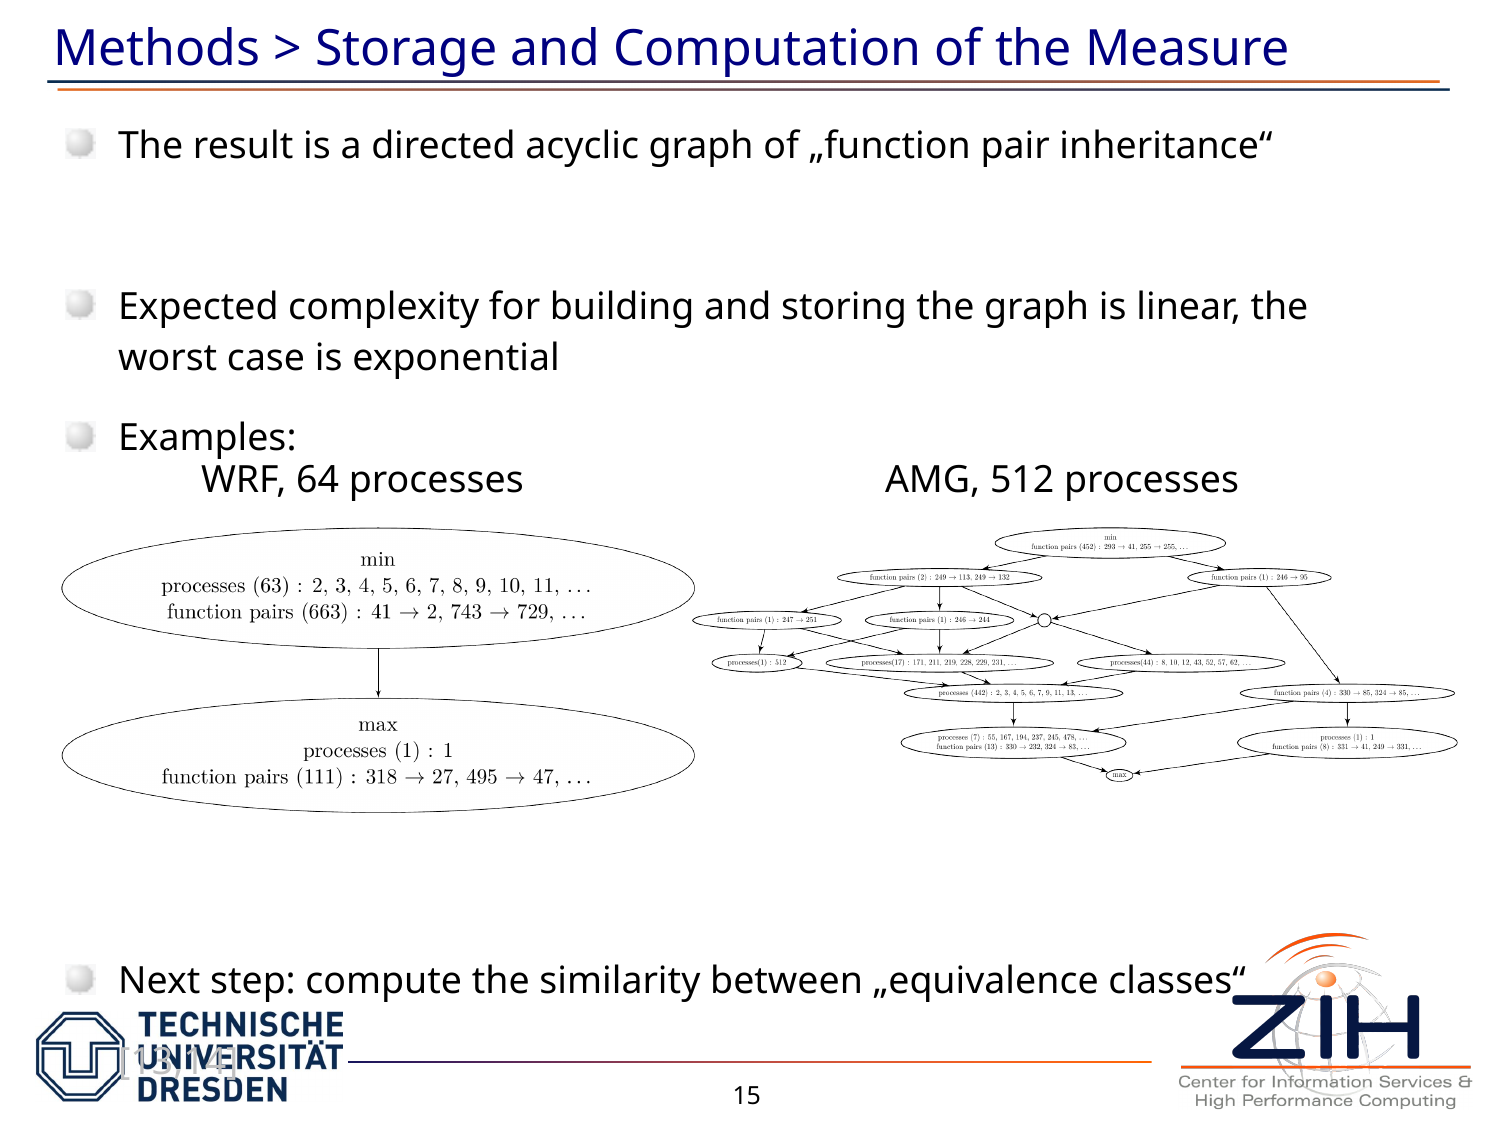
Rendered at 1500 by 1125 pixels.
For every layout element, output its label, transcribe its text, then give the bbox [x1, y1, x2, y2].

title Methods > Storage and Computation of the Measure [53, 12, 1453, 81]
text_box WRF, 64 processes [186, 444, 571, 504]
picture [35, 1011, 343, 1102]
list The result is a directed acyclic graph of „function pair inheritance“ Expected complexity for building and storing the graph is linear, the worst case is exponential Examples: Next step: compute the similarity between „equivalence classes“ [13,14] [29, 118, 1418, 1001]
text_box AMG, 512 processes [870, 444, 1281, 504]
picture [1178, 933, 1473, 1110]
picture [61, 527, 1458, 813]
picture [47, 80, 1450, 91]
